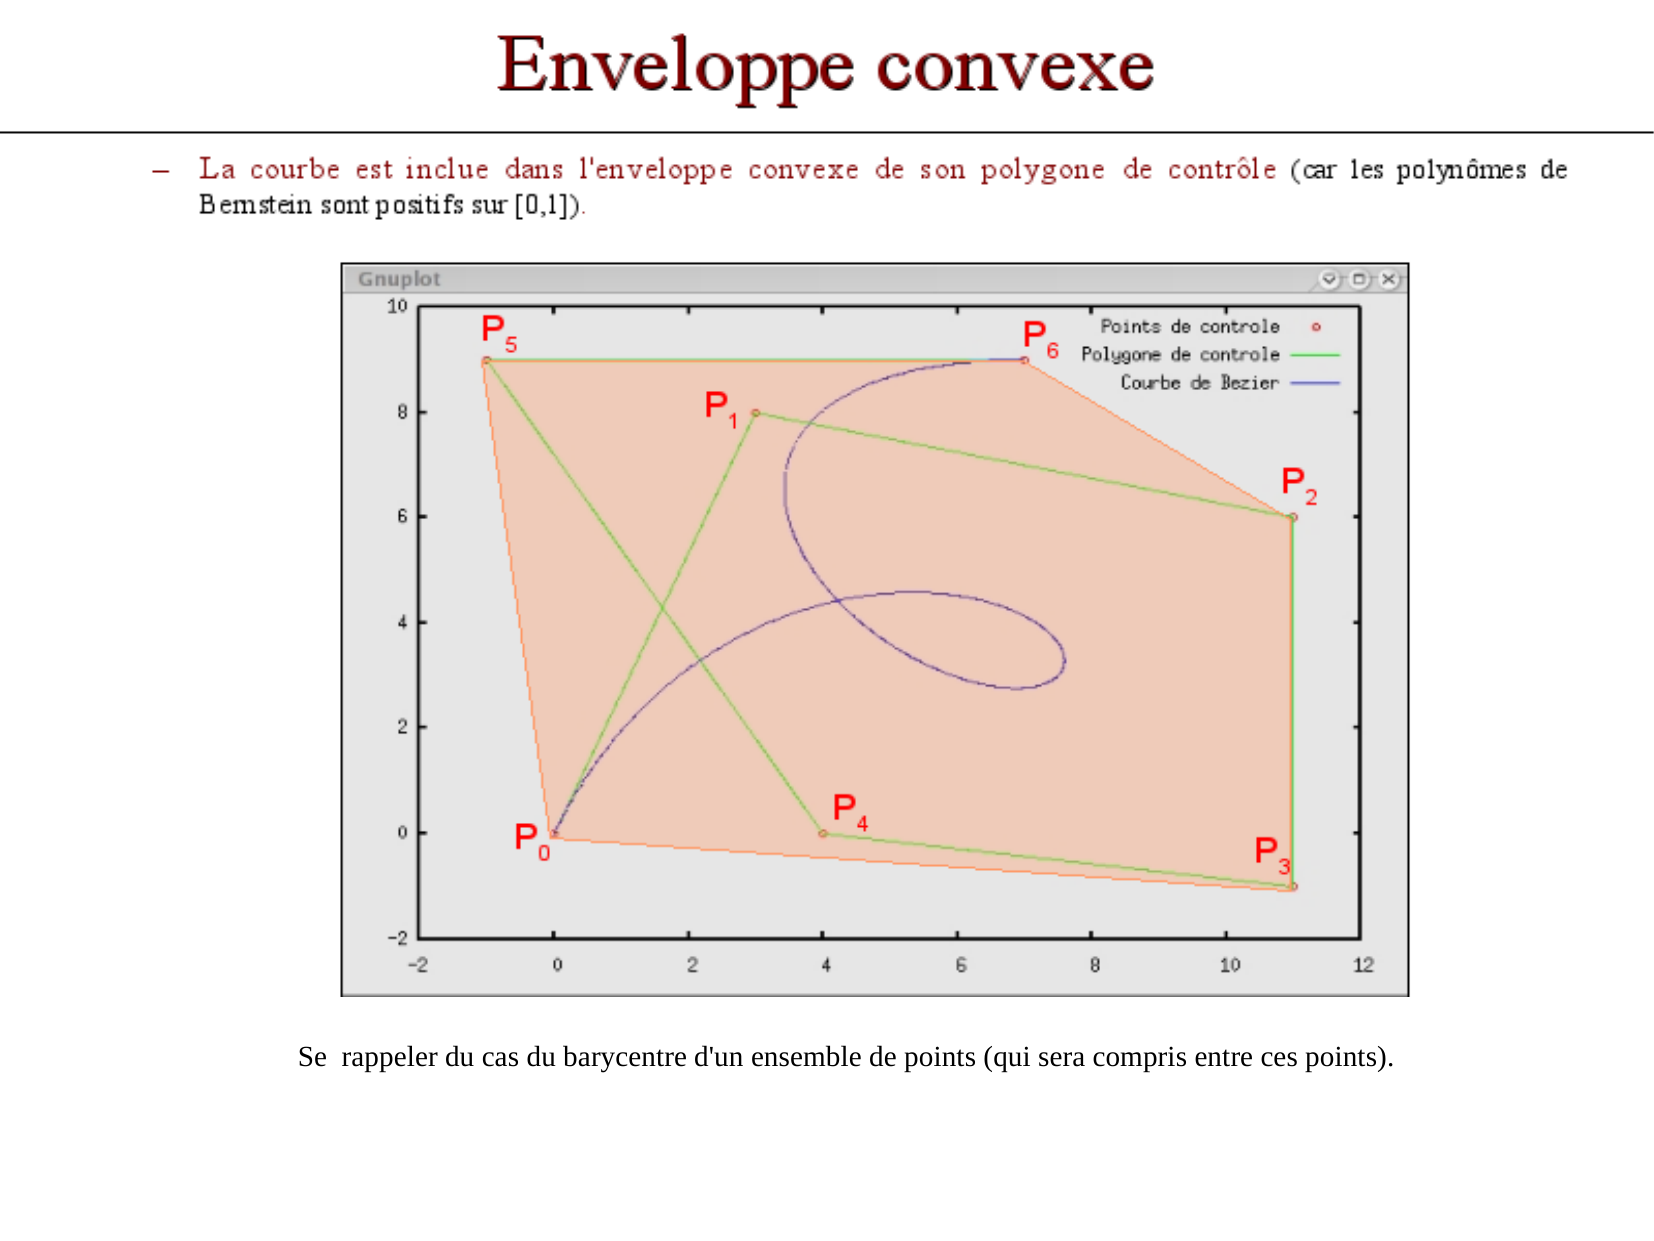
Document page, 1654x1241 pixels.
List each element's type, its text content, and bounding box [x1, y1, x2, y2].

text_box Se rappeler du cas du barycentre d'un ensemble de points (qui sera compris entre ces points). [283, 1033, 1563, 1082]
picture [0, 0, 1654, 997]
